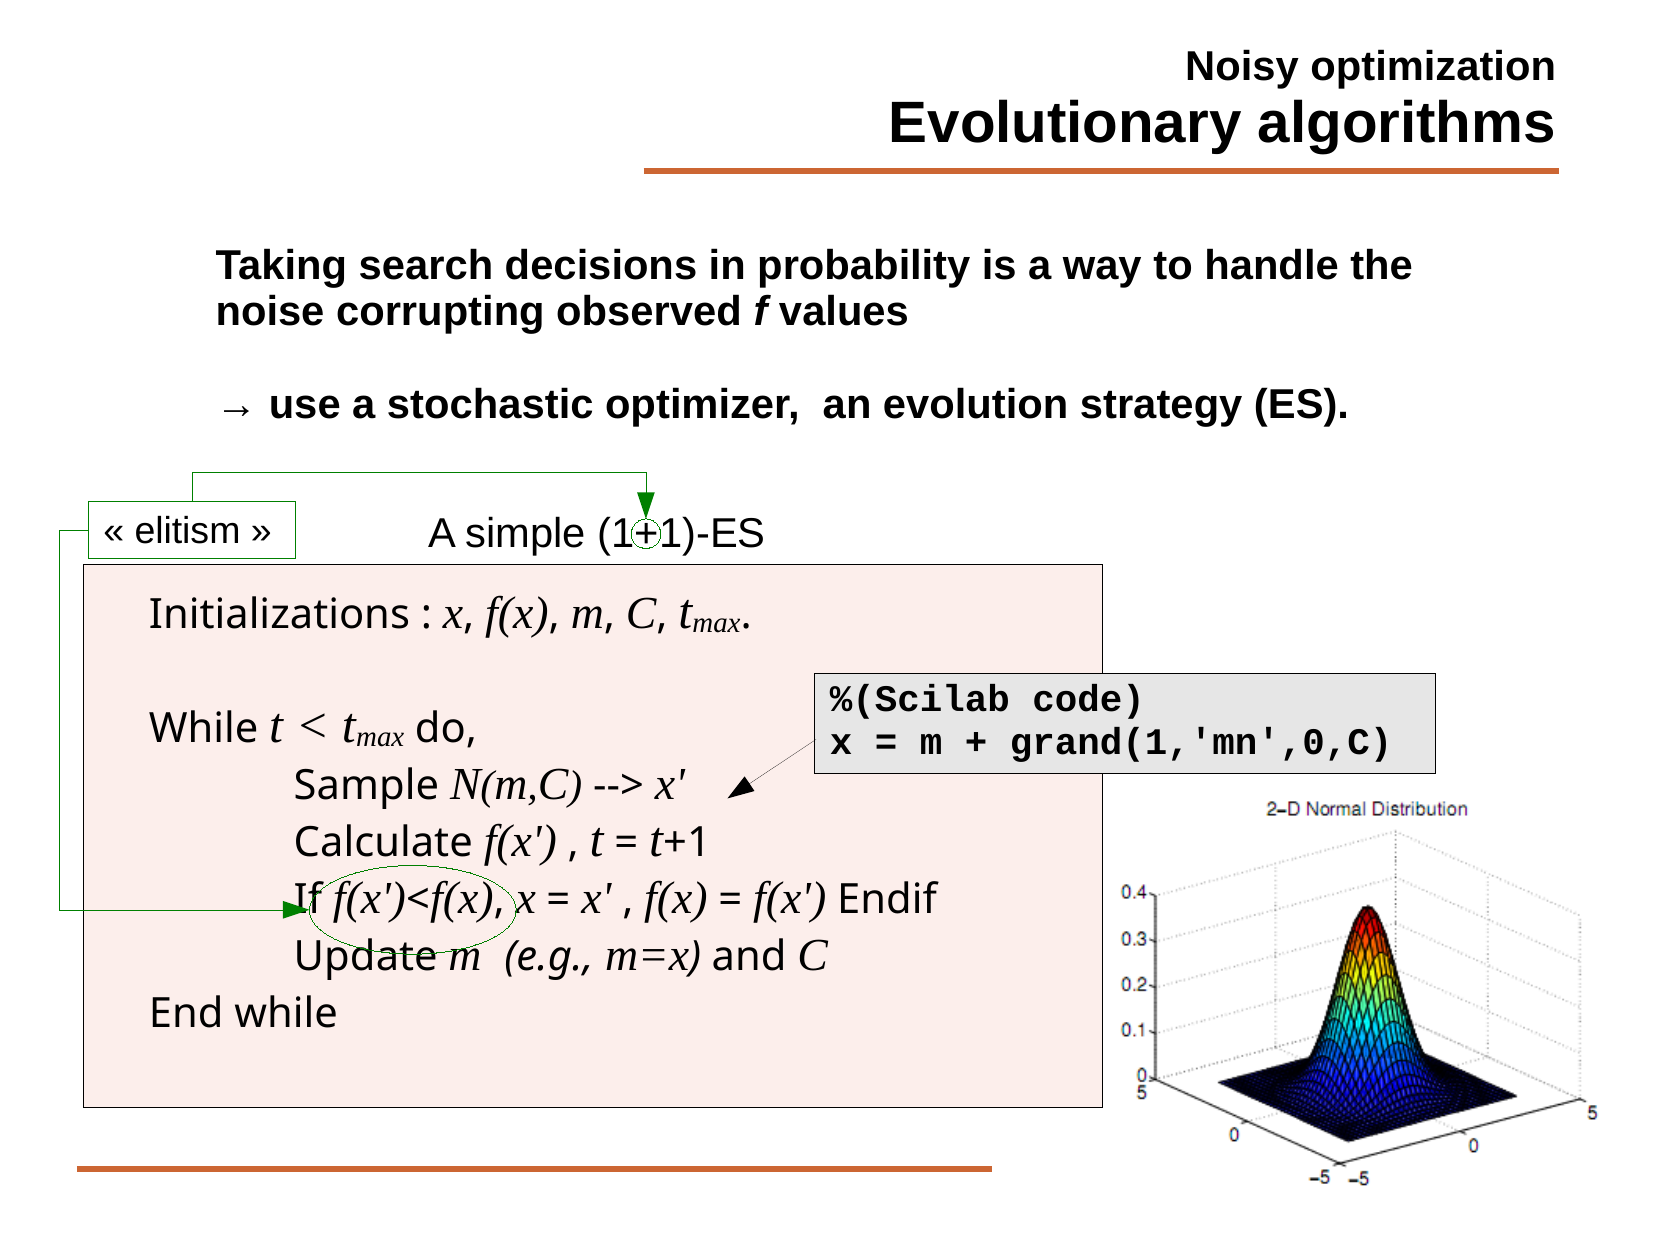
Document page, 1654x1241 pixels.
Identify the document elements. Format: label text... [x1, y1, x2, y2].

picture [1115, 797, 1608, 1198]
text_box A simple (1+1)-ES [413, 501, 827, 564]
text_box %(Scilab code) x = m + grand(1,'mn',0,C) [814, 673, 1436, 774]
text_box Noisy optimization Evolutionary algorithms [147, 35, 1571, 162]
text_box [83, 564, 1103, 910]
text_box Initializations : x, f(x), m, C, tmax. While t < tmax do, Sample N(m,C) --> x' Calculate f(x') , t = t+1 If f(x')<f(x), x = x' , f(x) = f(x') Endif Update m (e.g., m=x) and C End while [134, 576, 1096, 1118]
text_box [83, 911, 134, 1108]
text_box « elitism » [88, 501, 296, 559]
text_box [1096, 774, 1103, 1108]
text_box Taking search decisions in probability is a way to handle the noise corrupting observed f values → use a stochastic optimizer, an evolution strategy (ES). [200, 233, 1536, 435]
